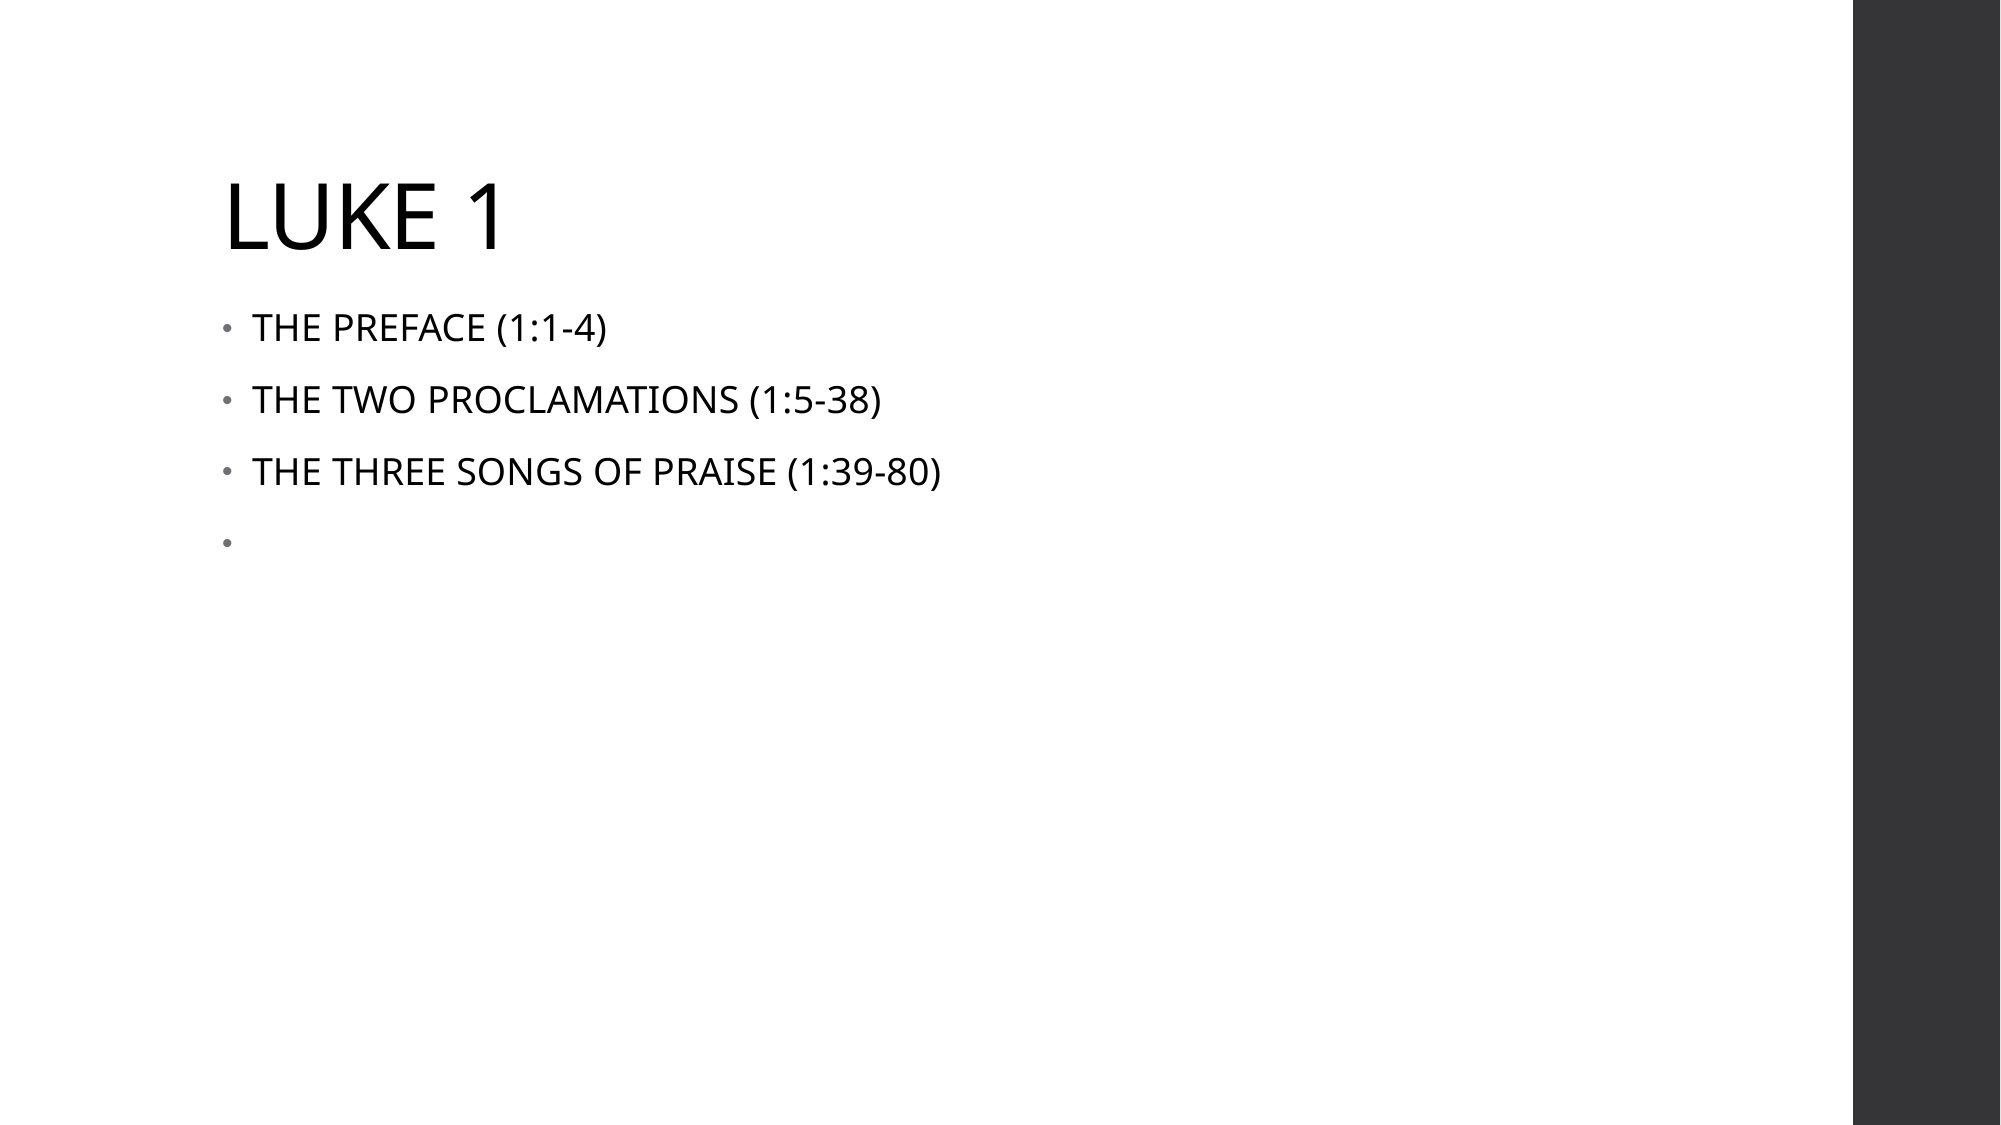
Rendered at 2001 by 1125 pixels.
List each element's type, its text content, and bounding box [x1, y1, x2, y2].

title LUKE 1 [206, 60, 1797, 278]
list THE PREFACE (1:1-4) THE TWO PROCLAMATIONS (1:5-38) THE THREE SONGS OF PRAISE (1:39-80) [206, 299, 1617, 1014]
